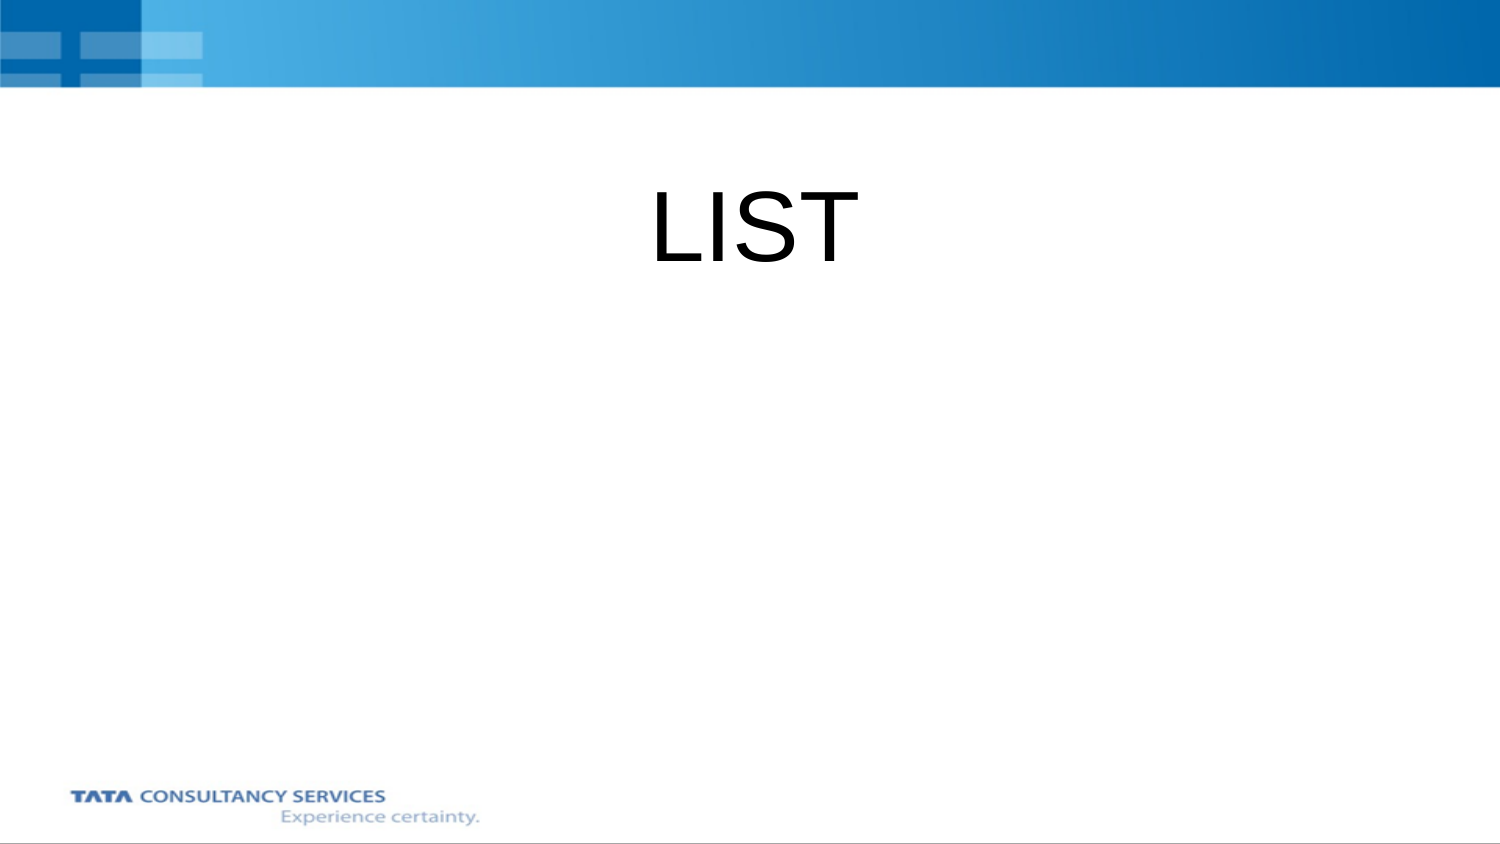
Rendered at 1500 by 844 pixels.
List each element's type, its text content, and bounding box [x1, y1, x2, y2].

picture [0, 0, 1500, 843]
list LIST [59, 111, 1450, 613]
